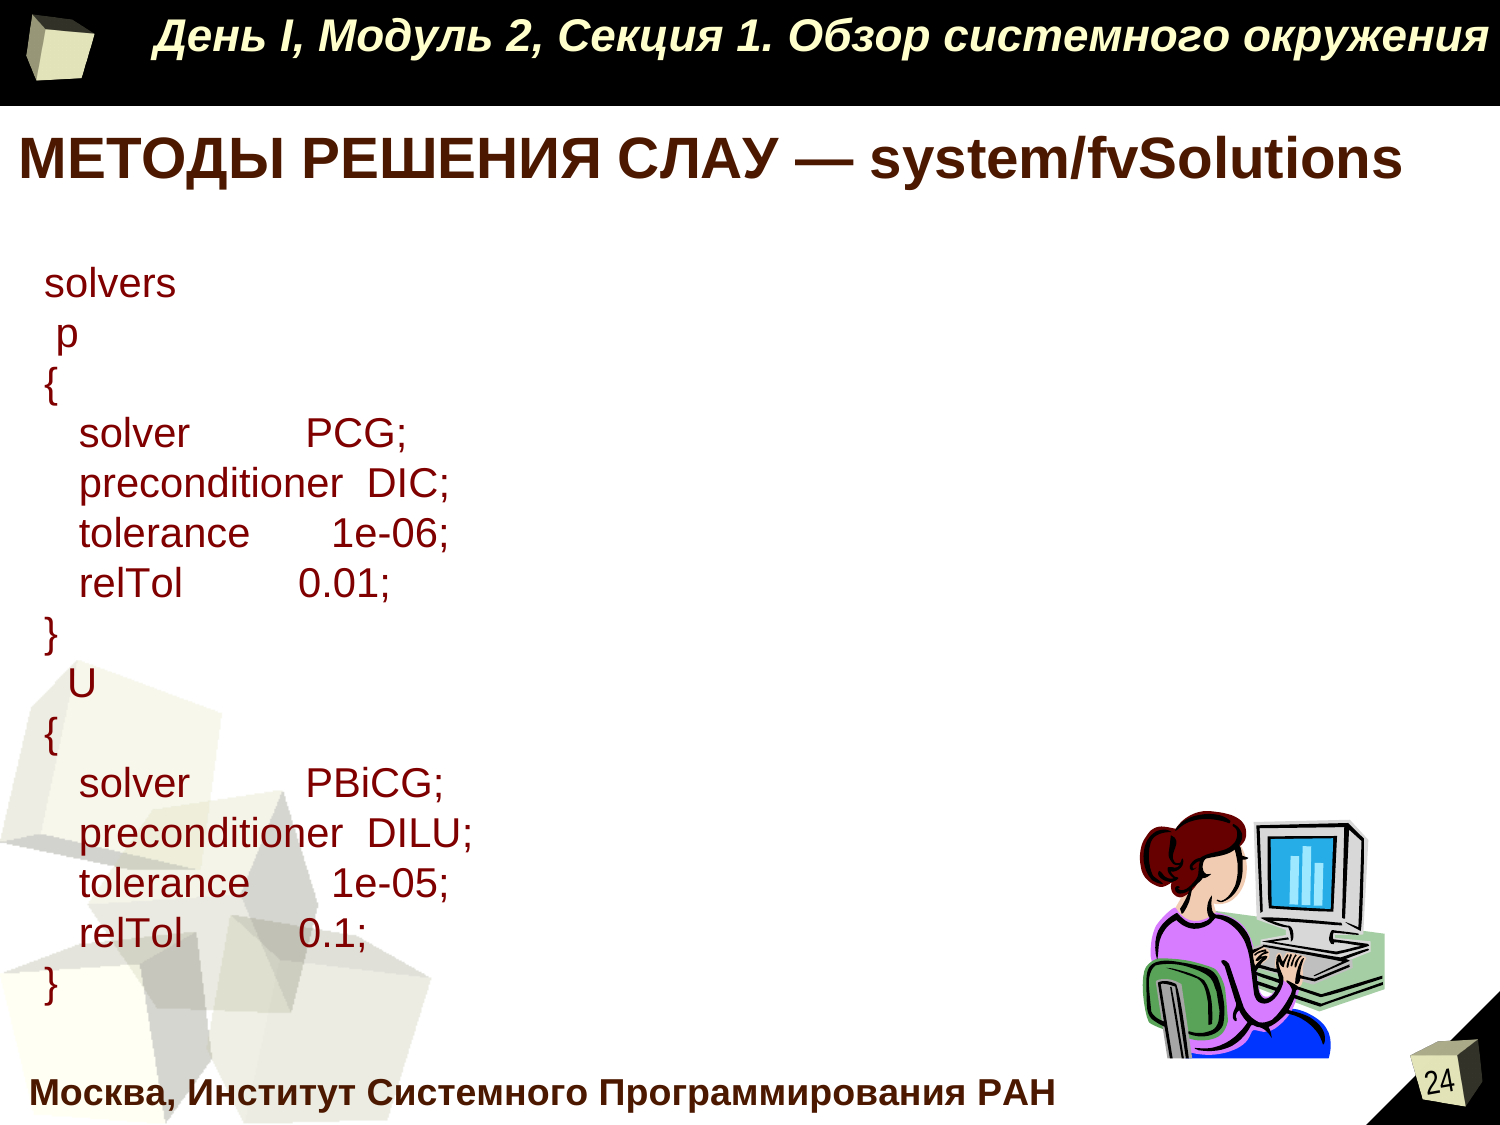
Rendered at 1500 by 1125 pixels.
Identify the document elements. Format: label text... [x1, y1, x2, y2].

text_box solvers p { solver PCG; preconditioner DIC; tolerance 1e-06; relTol 0.01; } U { solver PBiCG; preconditioner DILU; tolerance 1e-05; relTol 0.1; } [29, 207, 1471, 1054]
picture [423, 1088, 433, 1102]
picture [0, 659, 433, 1125]
picture [1139, 810, 1385, 1061]
text_box МЕТОДЫ РЕШЕНИЯ СЛАУ — system/fvSolutions [4, 112, 1500, 198]
